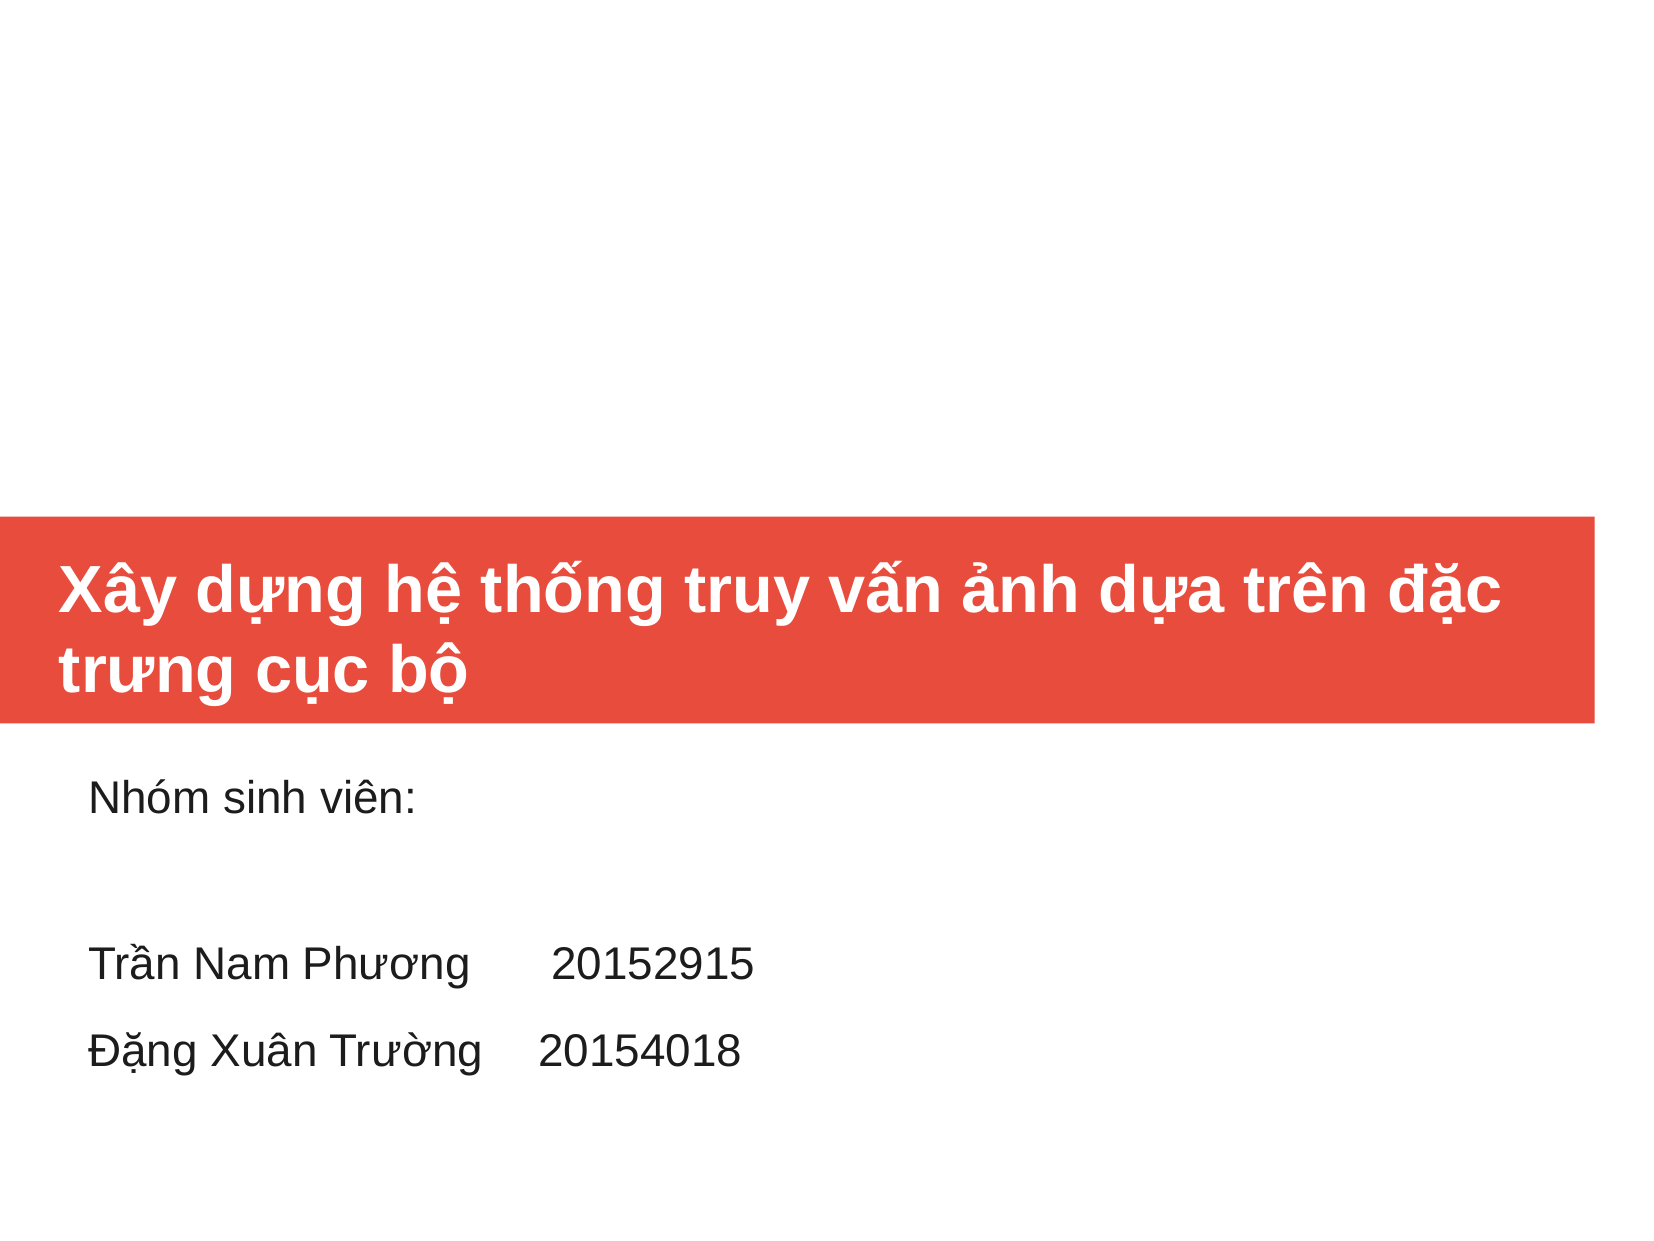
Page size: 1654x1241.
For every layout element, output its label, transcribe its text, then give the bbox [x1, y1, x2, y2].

subtitle Nhóm sinh viên: Trần Nam Phương 20152915 Đặng Xuân Trường 20154018 [88, 767, 1595, 1182]
title Xây dựng hệ thống truy vấn ảnh dựa trên đặc trưng cục bộ [59, 546, 1595, 694]
